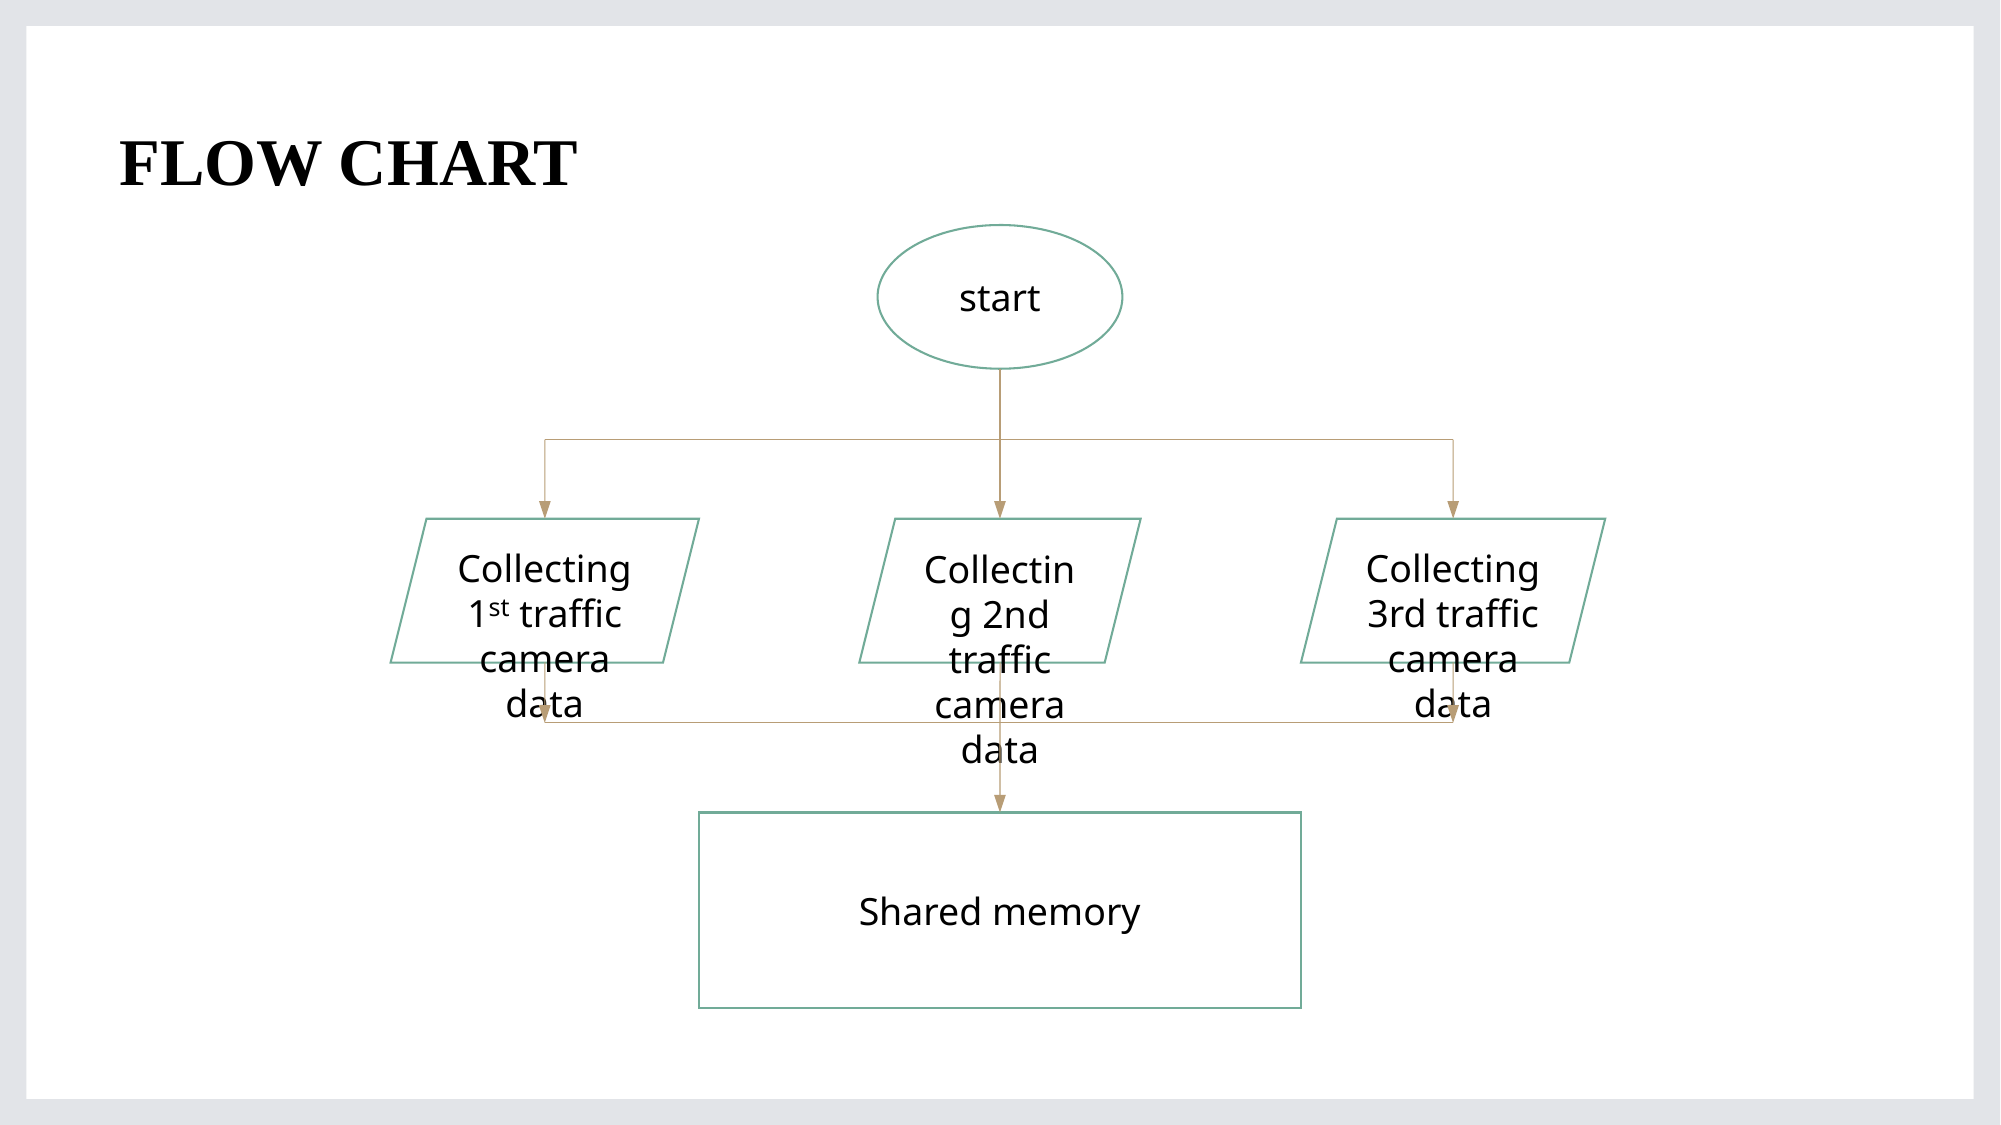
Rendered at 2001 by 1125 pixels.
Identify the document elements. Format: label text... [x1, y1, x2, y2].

text_box Shared memory [699, 812, 1301, 1008]
text_box Collecting 1st traffic camera data [390, 518, 699, 663]
text_box Collecting 3rd traffic camera data [1300, 518, 1606, 663]
text_box FLOW CHART [104, 111, 1105, 208]
text_box start [877, 224, 1123, 369]
text_box Collecting 2nd traffic camera data [859, 518, 1141, 663]
